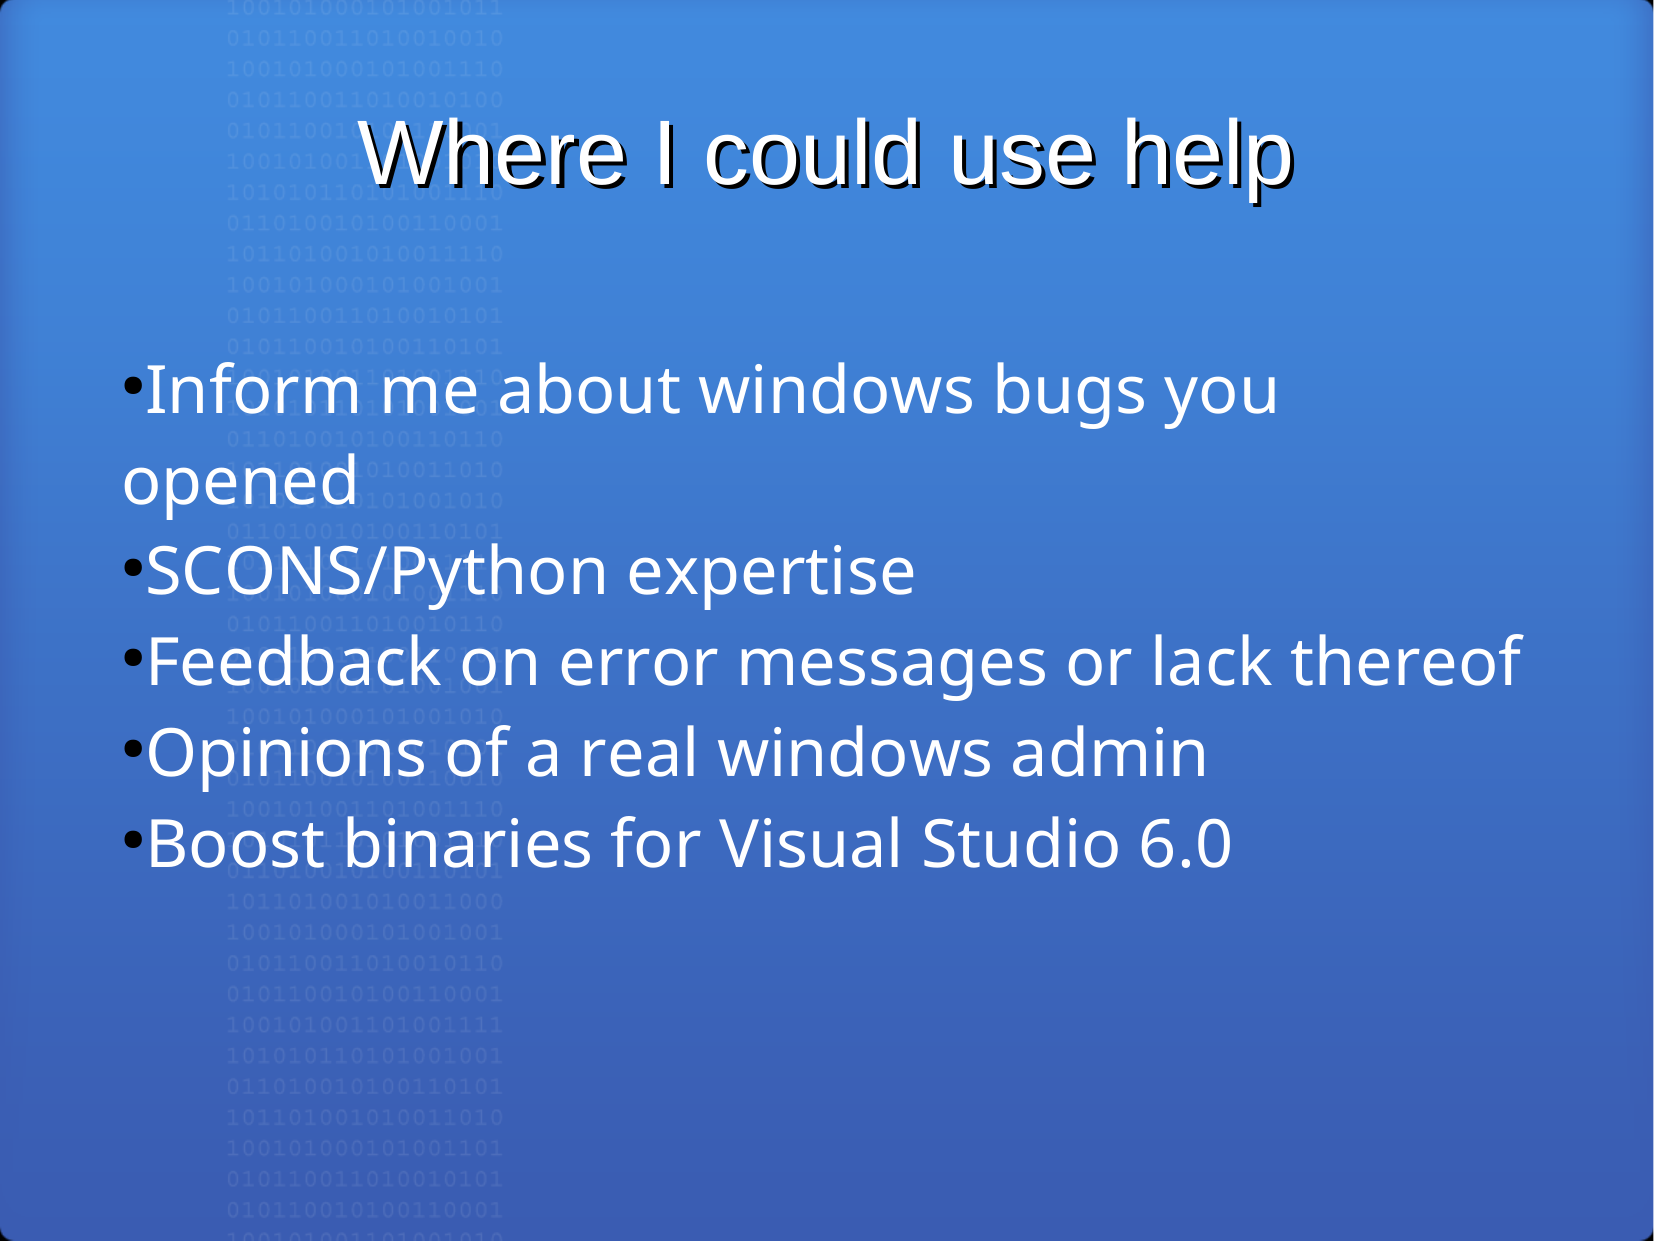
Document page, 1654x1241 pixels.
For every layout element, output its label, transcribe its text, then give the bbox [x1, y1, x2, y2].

title Where I could use help [82, 56, 1571, 250]
subtitle Inform me about windows bugs you opened SCONS/Python expertise Feedback on error messages or lack thereof Opinions of a real windows admin Boost binaries for Visual Studio 6.0 [121, 250, 1534, 1127]
picture [0, 0, 1654, 1241]
